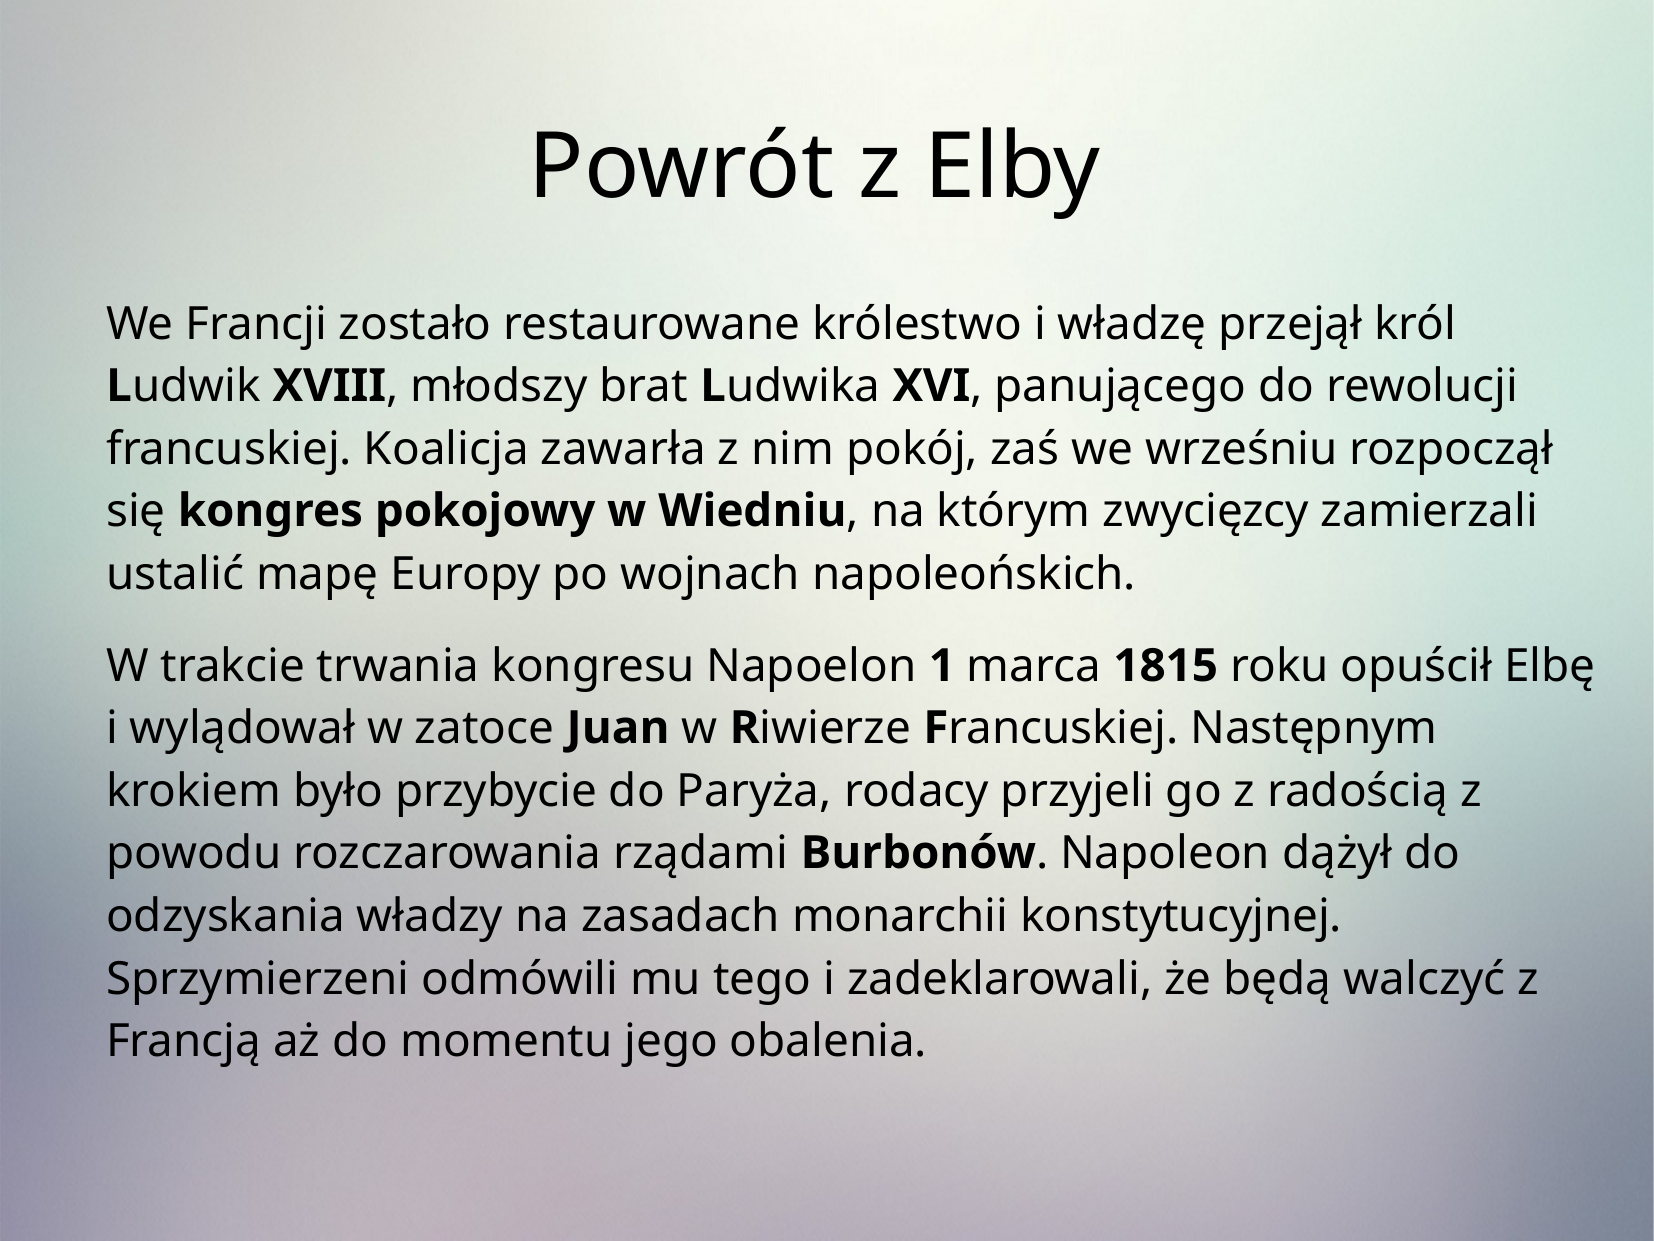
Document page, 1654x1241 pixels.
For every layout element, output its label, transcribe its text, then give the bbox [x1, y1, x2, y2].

title Powrót z Elby [82, 58, 1571, 266]
picture [0, 0, 1654, 1241]
list We Francji zostało restaurowane królestwo i władzę przejął król Ludwik XVIII, młodszy brat Ludwika XVI, panującego do rewolucji francuskiej. Koalicja zawarła z nim pokój, zaś we wrześniu rozpoczął się kongres pokojowy w Wiedniu, na którym zwycięzcy zamierzali ustalić mapę Europy po wojnach napoleońskich. W trakcie trwania kongresu Napoelon 1 marca 1815 roku opuścił Elbę i wylądował w zatoce Juan w Riwierze Francuskiej. Następnym krokiem było przybycie do Paryża, rodacy przyjeli go z radością z powodu rozczarowania rządami Burbonów. Napoleon dążył do odzyskania władzy na zasadach monarchii konstytucyjnej. Sprzymierzeni odmówili mu tego i zadeklarowali, że będą walczyć z Francją aż do momentu jego obalenia. [35, 290, 1607, 1229]
